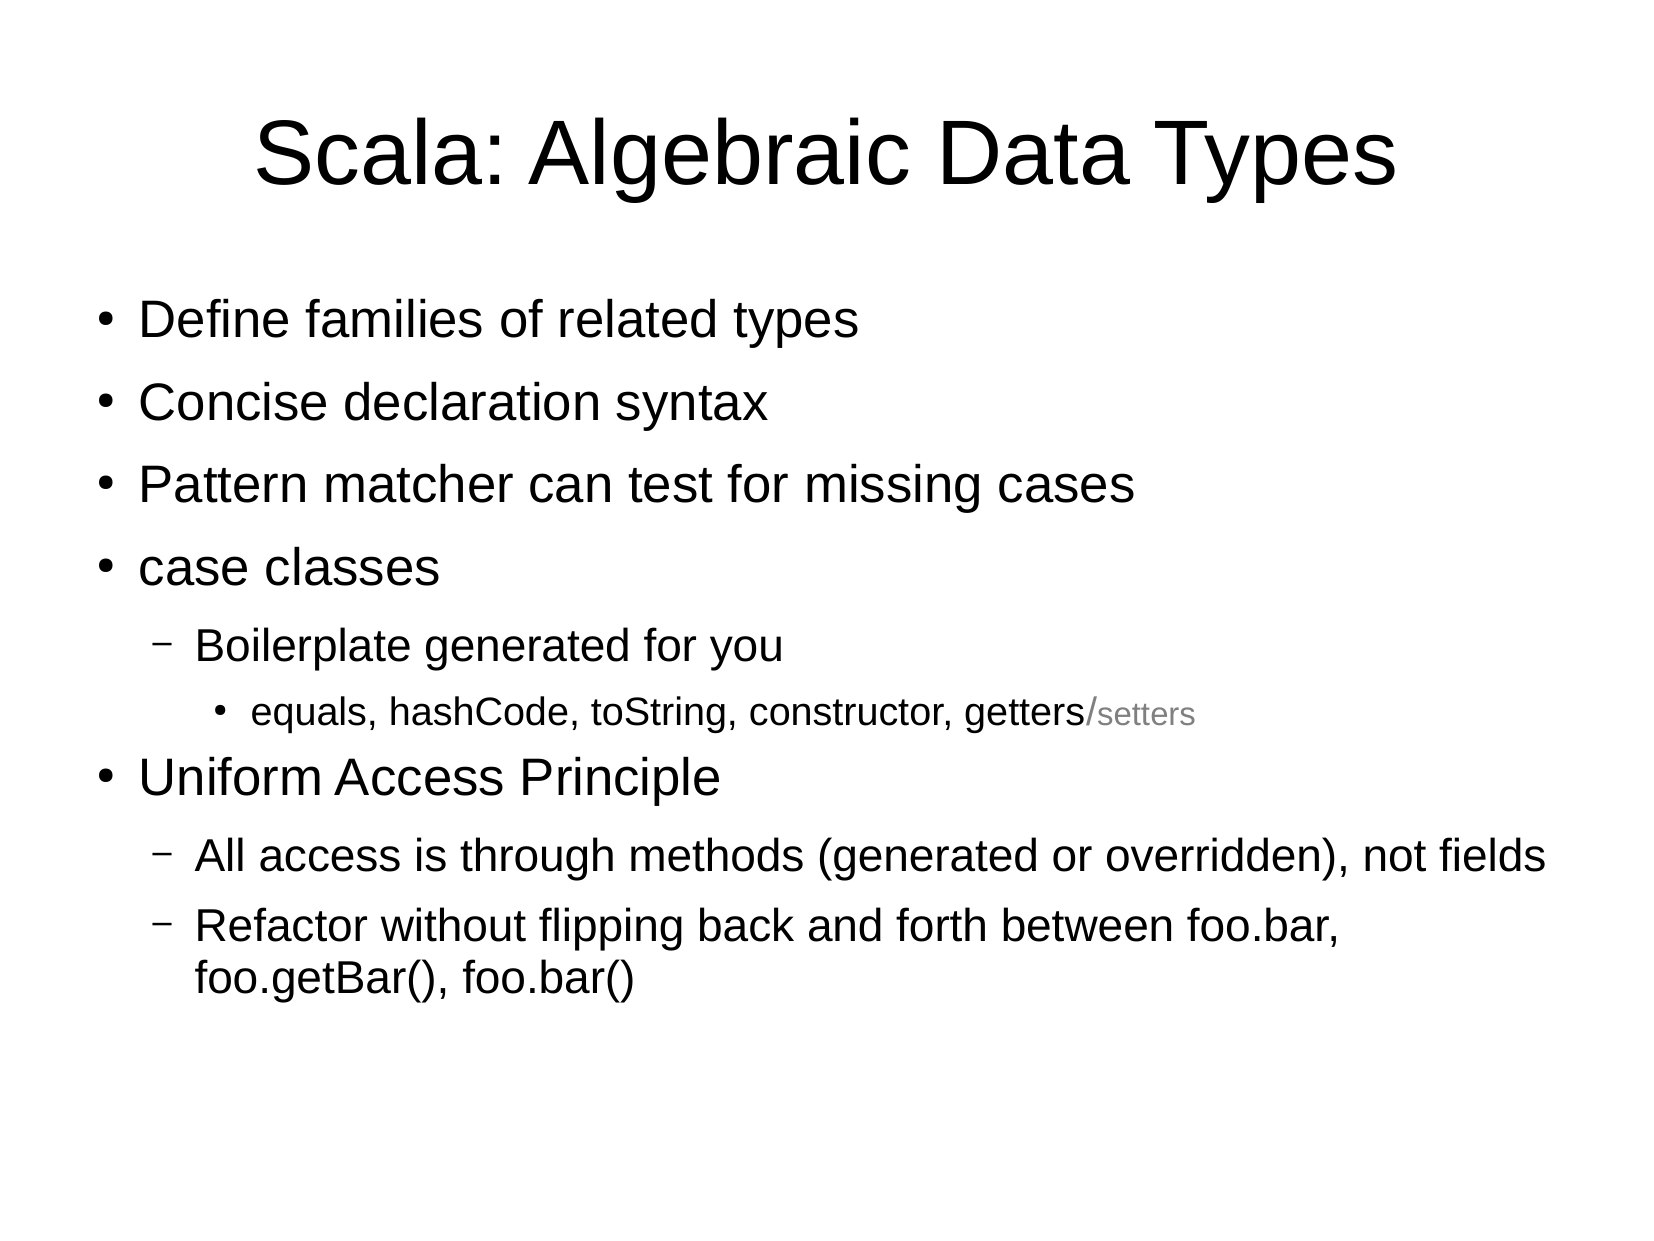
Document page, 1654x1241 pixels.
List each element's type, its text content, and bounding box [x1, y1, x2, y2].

title Scala: Algebraic Data Types [82, 49, 1571, 257]
list Define families of related types Concise declaration syntax Pattern matcher can test for missing cases case classes Boilerplate generated for you equals, hashCode, toString, constructor, getters/setters Uniform Access Principle All access is through methods (generated or overridden), not fields Refactor without flipping back and forth between foo.bar, foo.getBar(), foo.bar() [82, 290, 1571, 1010]
